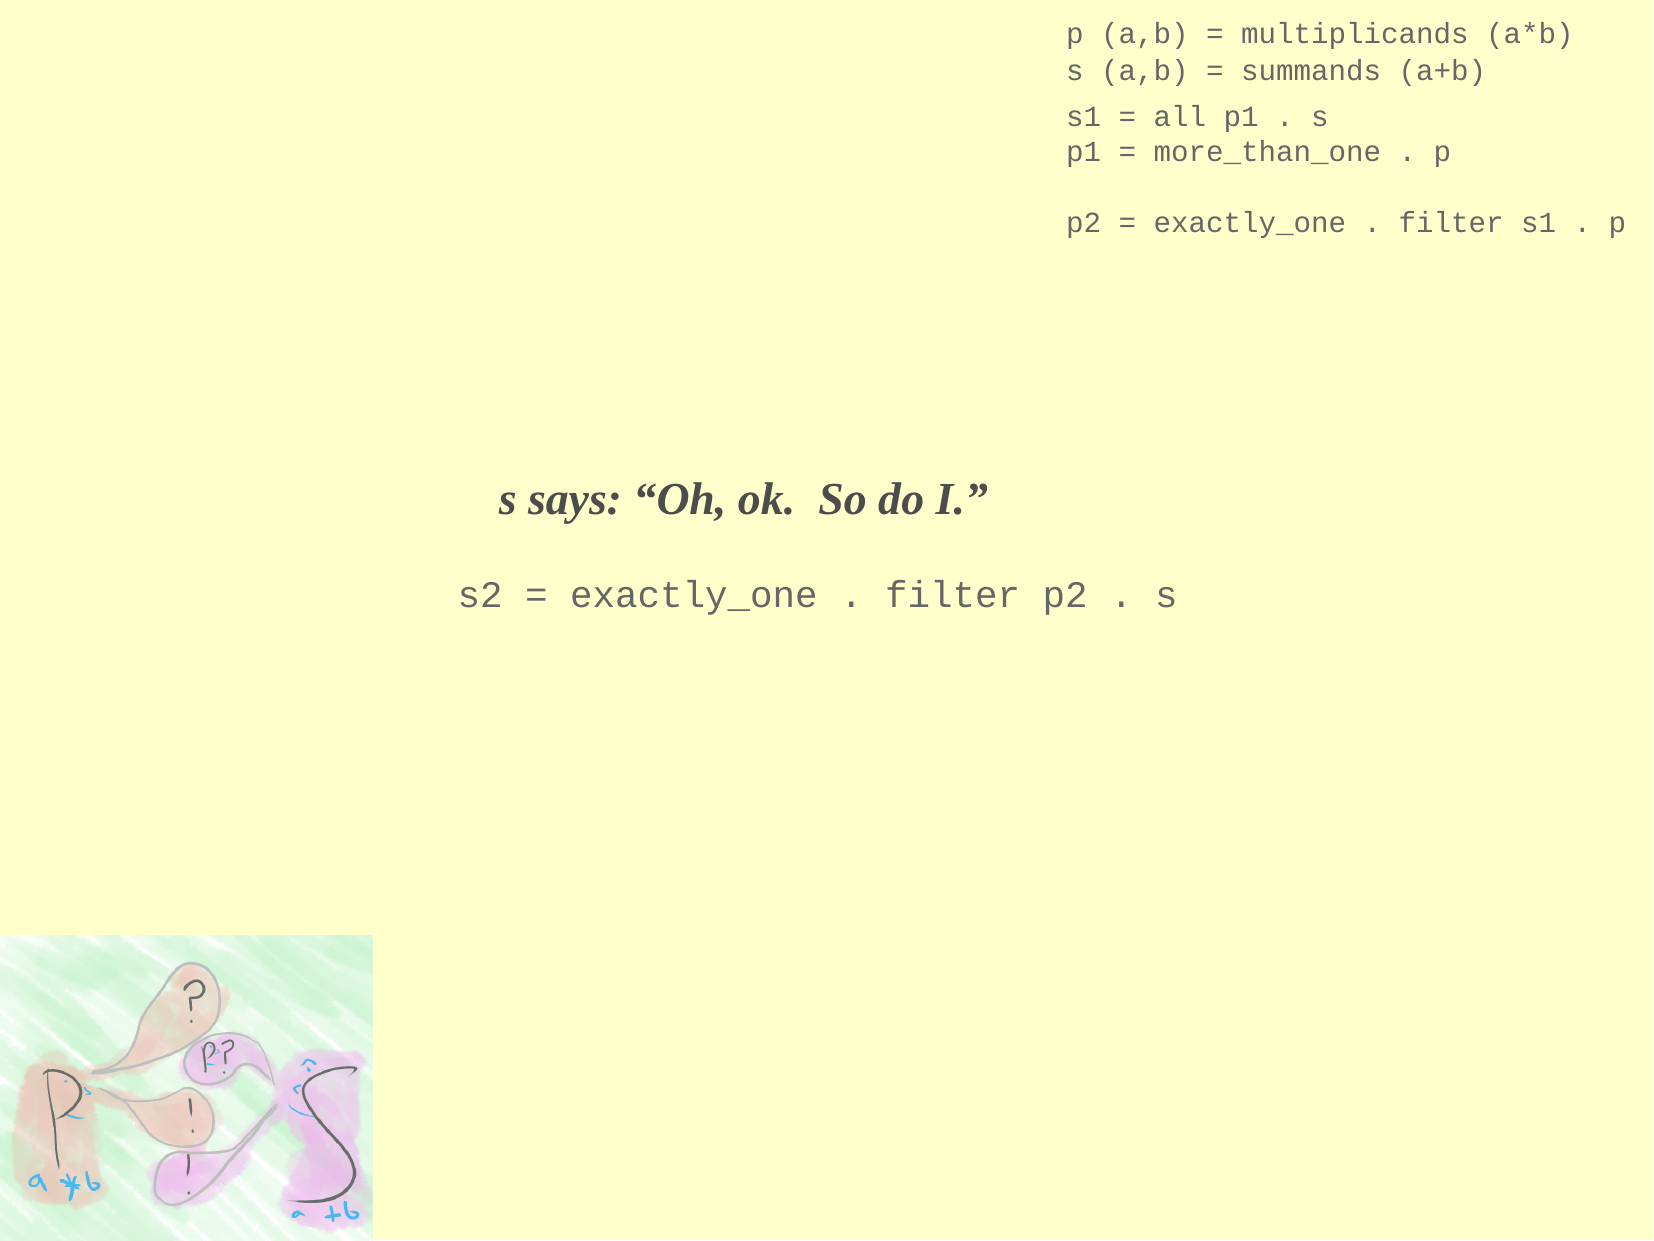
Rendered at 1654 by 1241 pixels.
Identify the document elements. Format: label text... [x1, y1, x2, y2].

text_box p2 = exactly_one . filter s1 . p [1051, 200, 1641, 249]
text_box s1 = all p1 . s [1051, 97, 1344, 143]
text_box s2 = exactly_one . filter p2 . s [442, 568, 1193, 626]
picture [0, 935, 373, 1241]
text_box p1 = more_than_one . p [1051, 129, 1466, 178]
text_box p (a,b) = multiplicands (a*b) [1051, 11, 1589, 60]
text_box s (a,b) = summands (a+b) [1051, 60, 1501, 97]
text_box s says: “Oh, ok. So do I.” [484, 465, 1004, 532]
